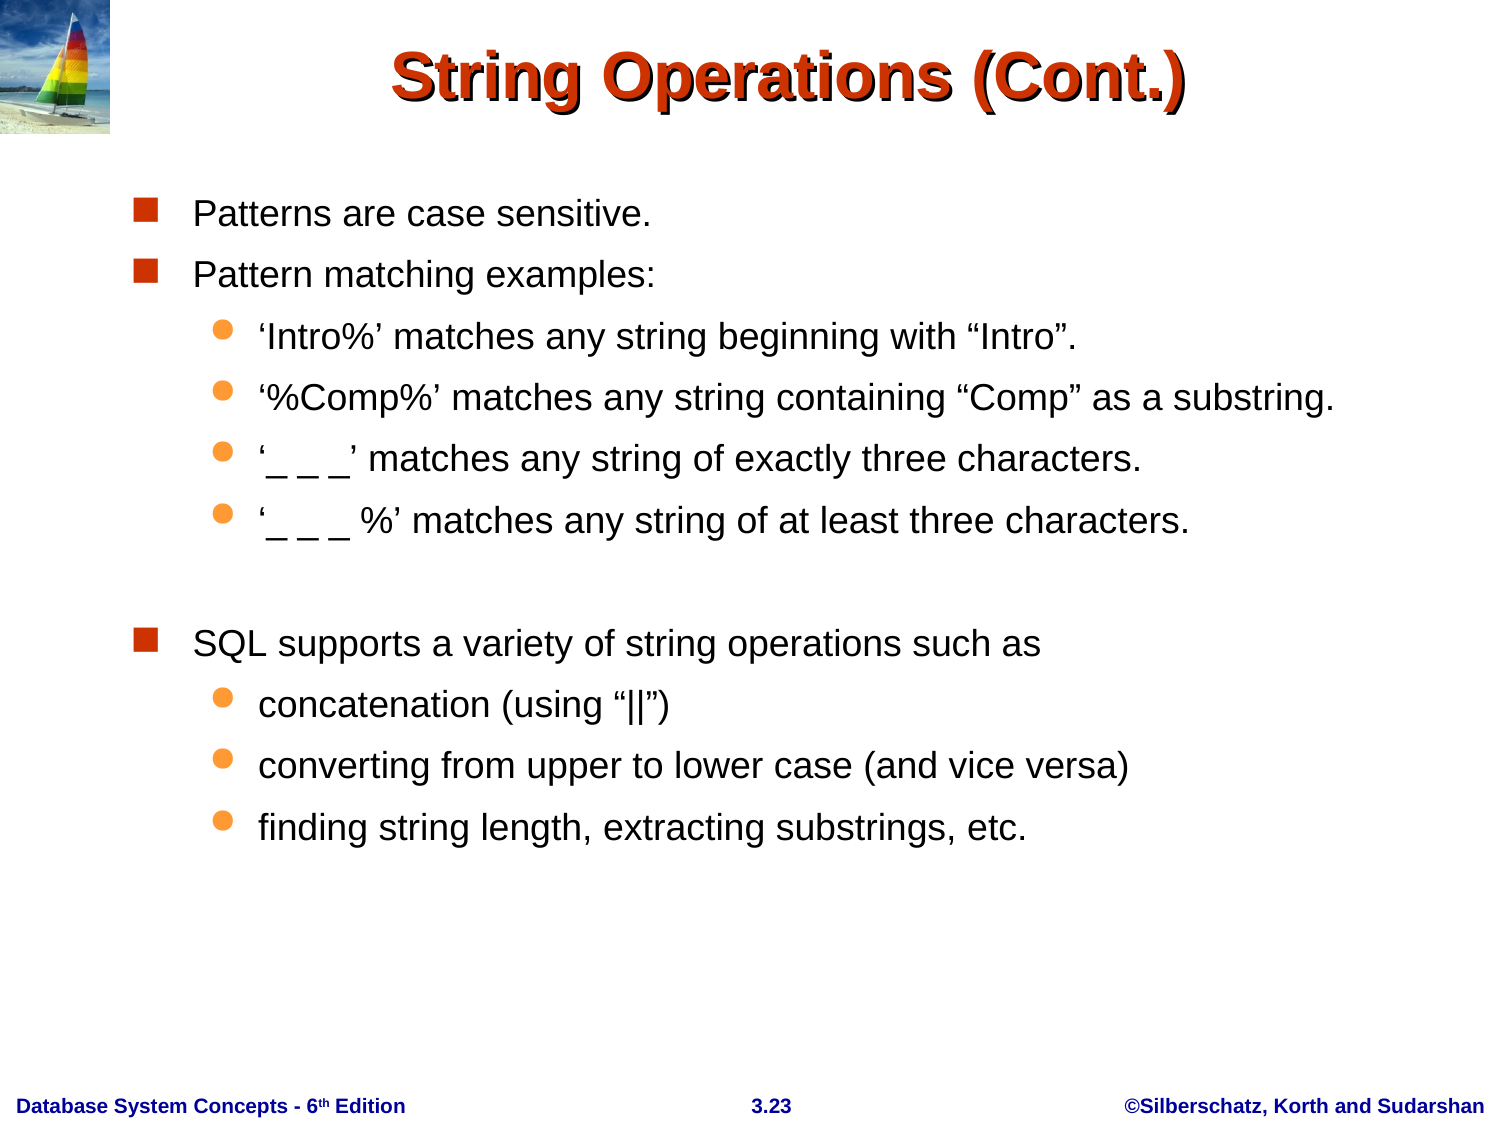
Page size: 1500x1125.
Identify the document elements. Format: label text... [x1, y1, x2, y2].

list Patterns are case sensitive. Pattern matching examples: ‘Intro%’ matches any string beginning with “Intro”. ‘%Comp%’ matches any string containing “Comp” as a substring. ‘_ _ _’ matches any string of exactly three characters. ‘_ _ _ %’ matches any string of at least three characters. SQL supports a variety of string operations such as concatenation (using “||”) converting from upper to lower case (and vice versa) finding string length, extracting substrings, etc. [121, 181, 1409, 1032]
title String Operations (Cont.) [125, 19, 1451, 120]
picture [0, 0, 110, 134]
